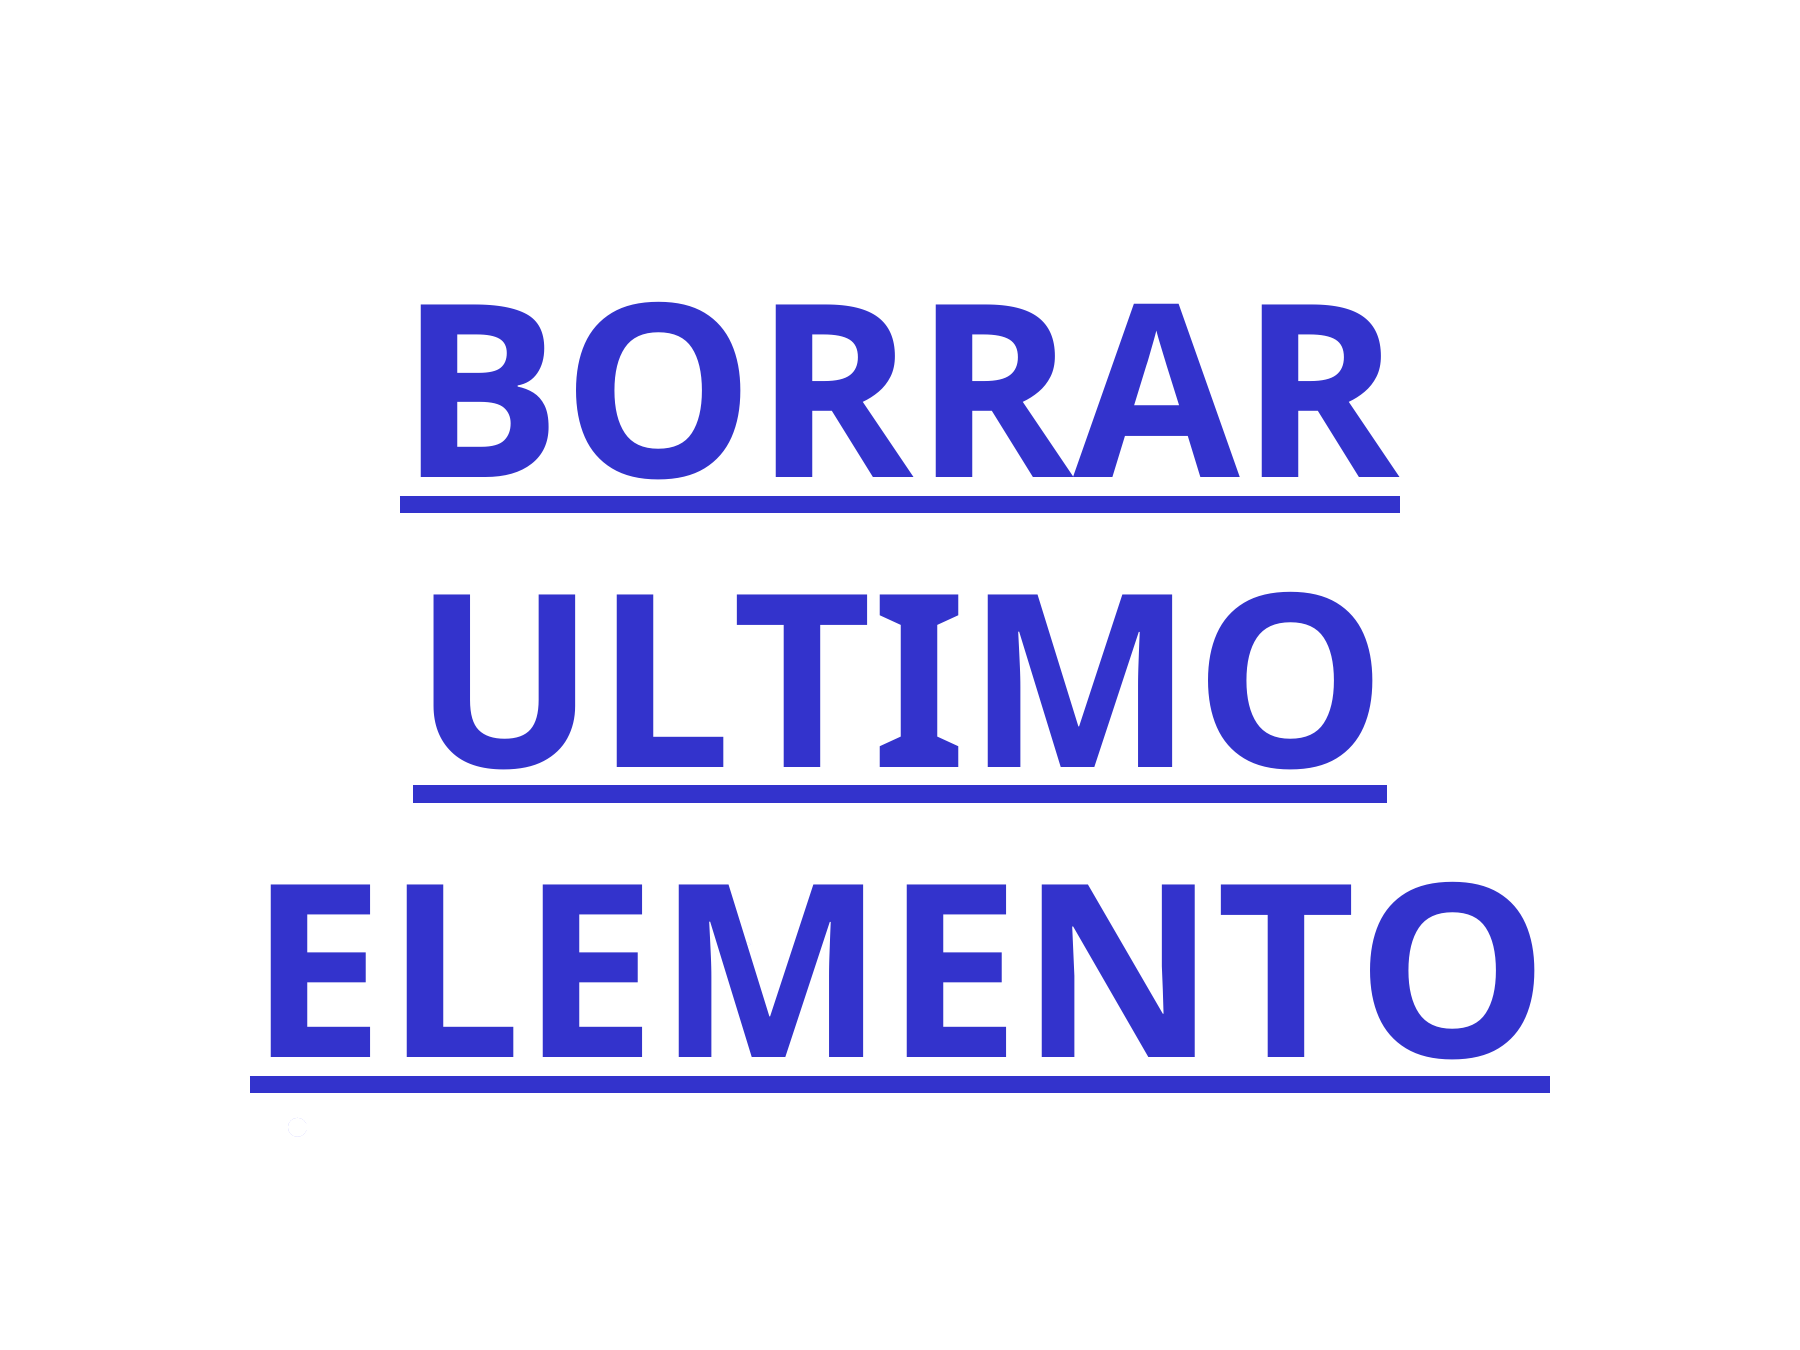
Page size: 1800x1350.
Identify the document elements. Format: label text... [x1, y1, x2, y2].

text_box BORRAR ULTIMO ELEMENTO [0, 227, 1800, 1115]
